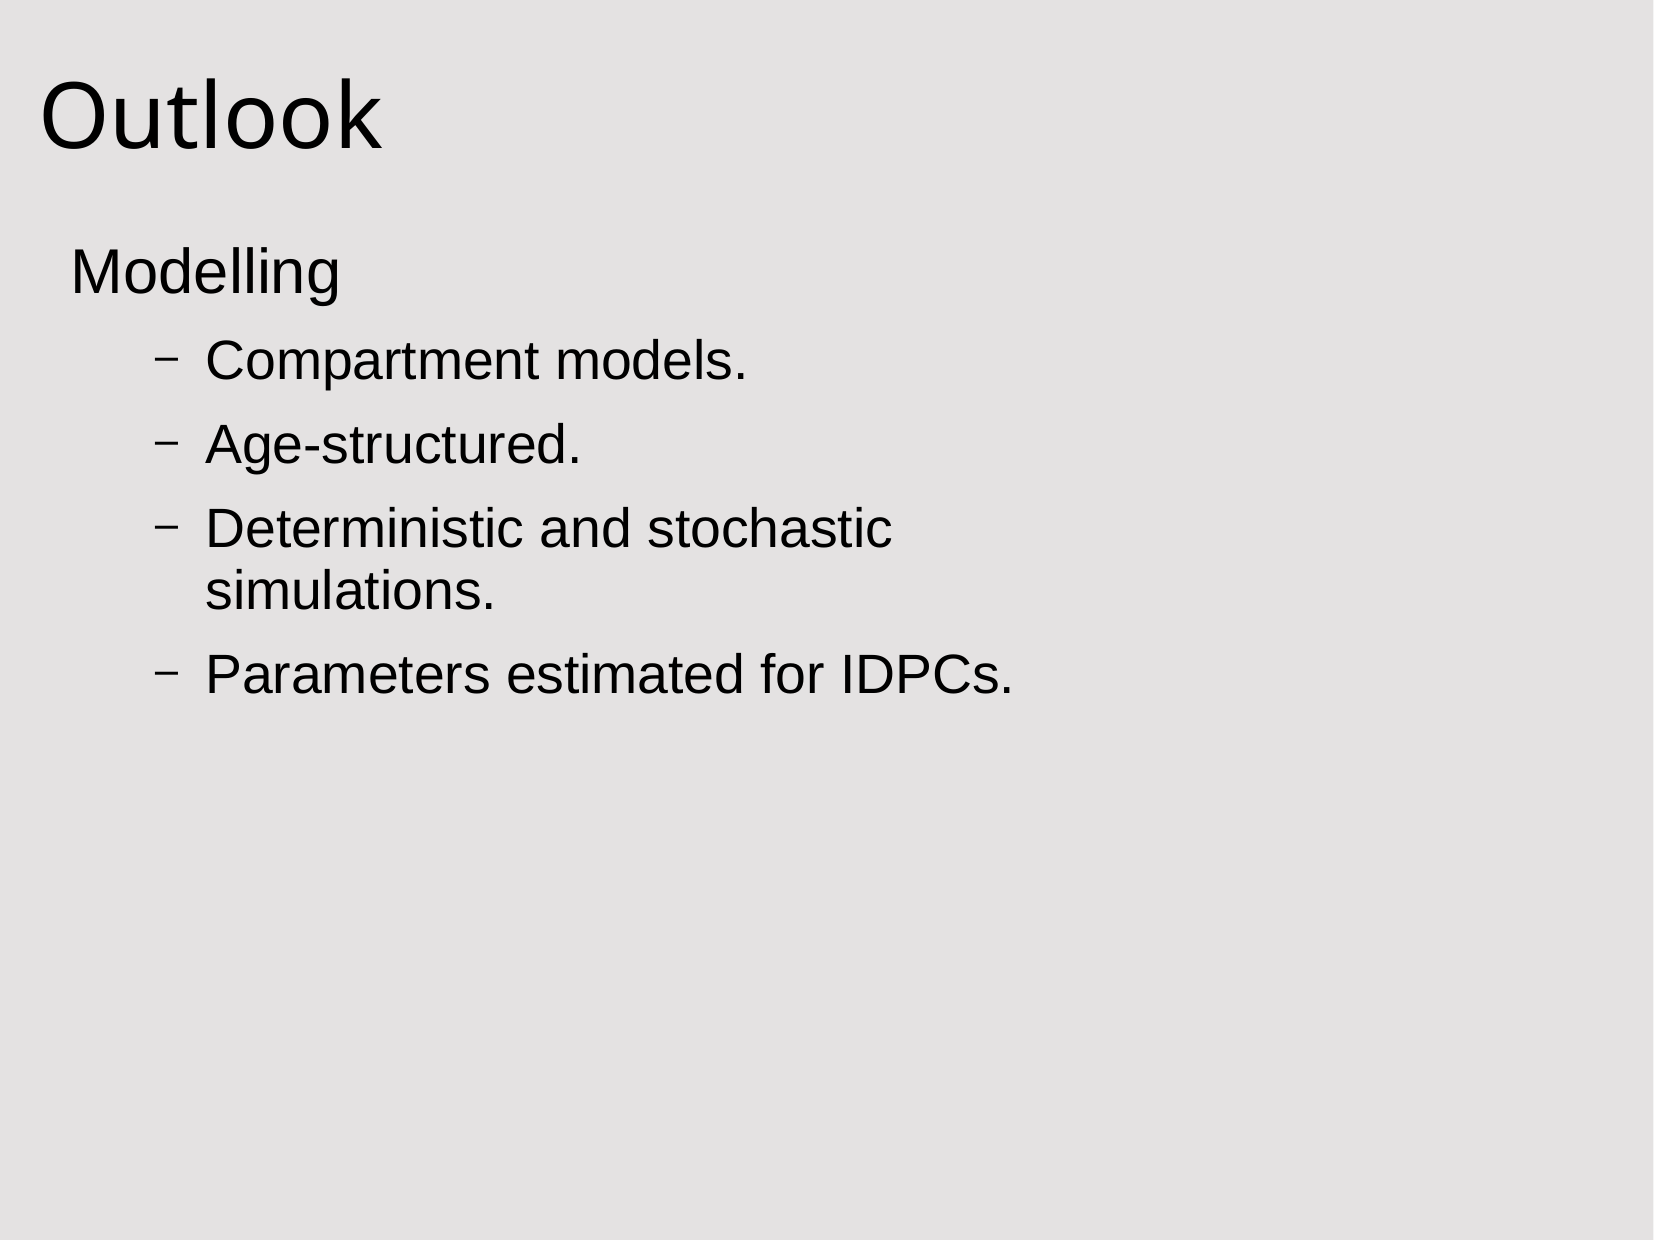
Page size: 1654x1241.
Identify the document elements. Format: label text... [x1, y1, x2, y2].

text_box Outlook [23, 43, 599, 166]
list Modelling Compartment models. Age-structured. Deterministic and stochastic simulations. Parameters estimated for IDPCs. [70, 236, 1099, 709]
